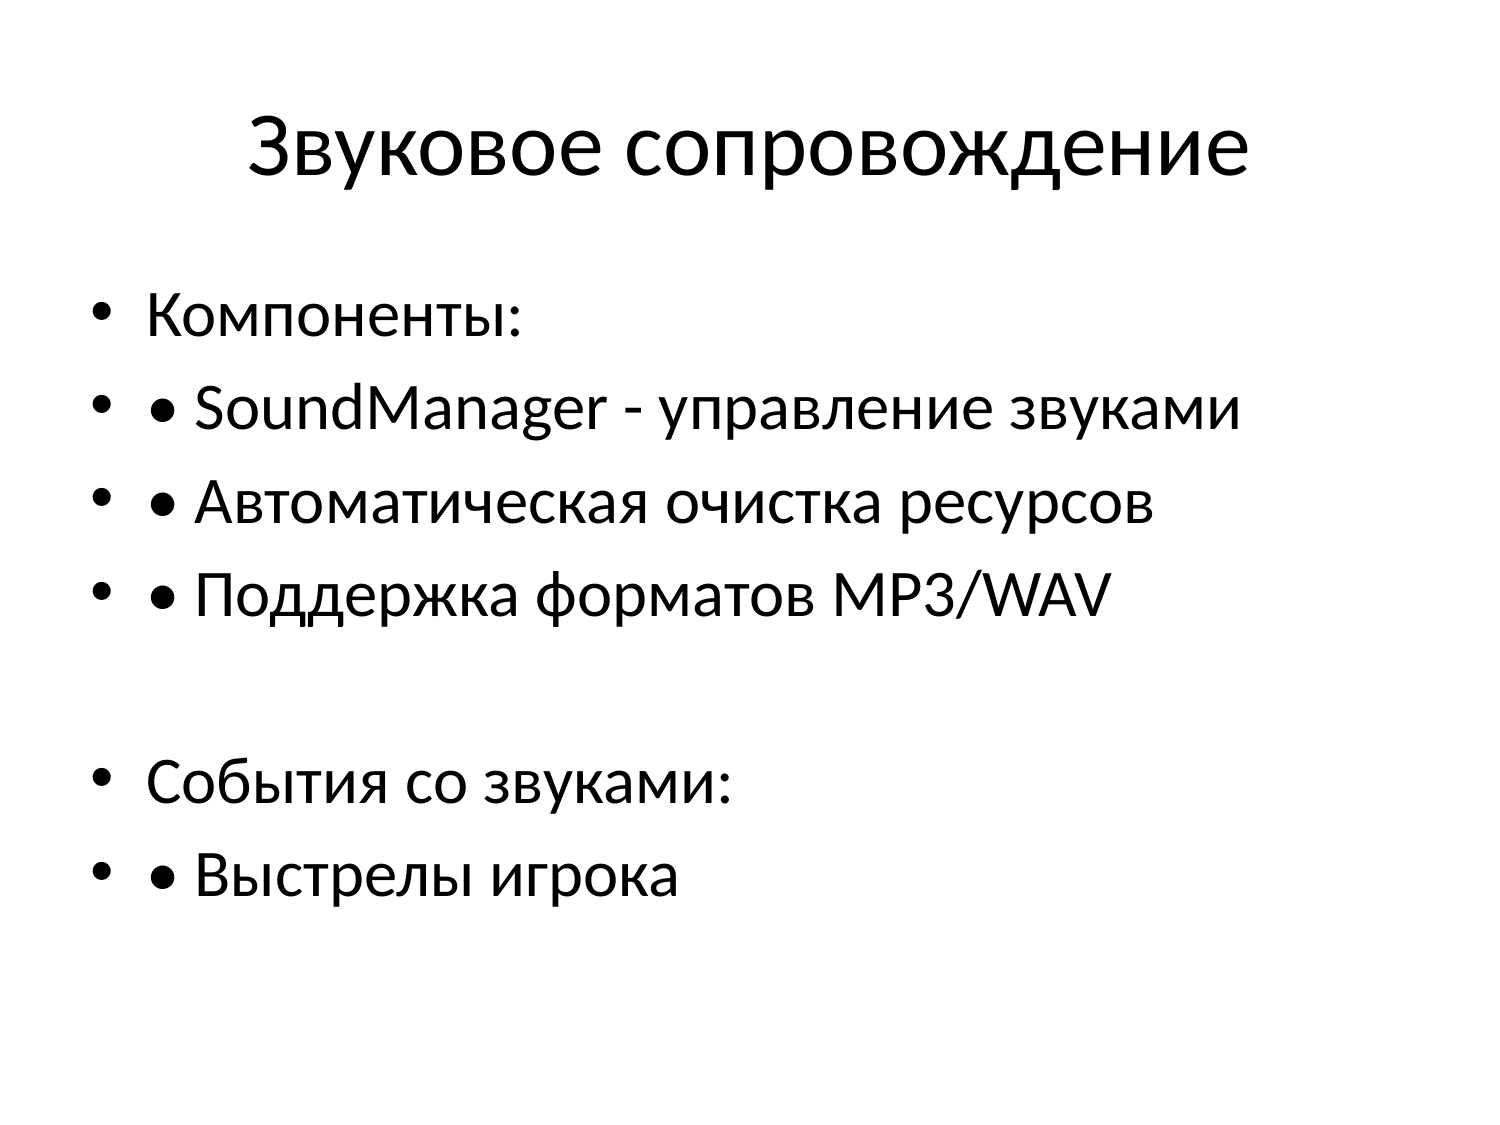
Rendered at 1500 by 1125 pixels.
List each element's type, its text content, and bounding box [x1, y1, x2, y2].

title Звуковое сопровождение [75, 45, 1425, 233]
list Компоненты: • SoundManager - управление звуками • Автоматическая очистка ресурсов • Поддержка форматов MP3/WAV События со звуками: • Выстрелы игрока [75, 262, 1425, 1005]
